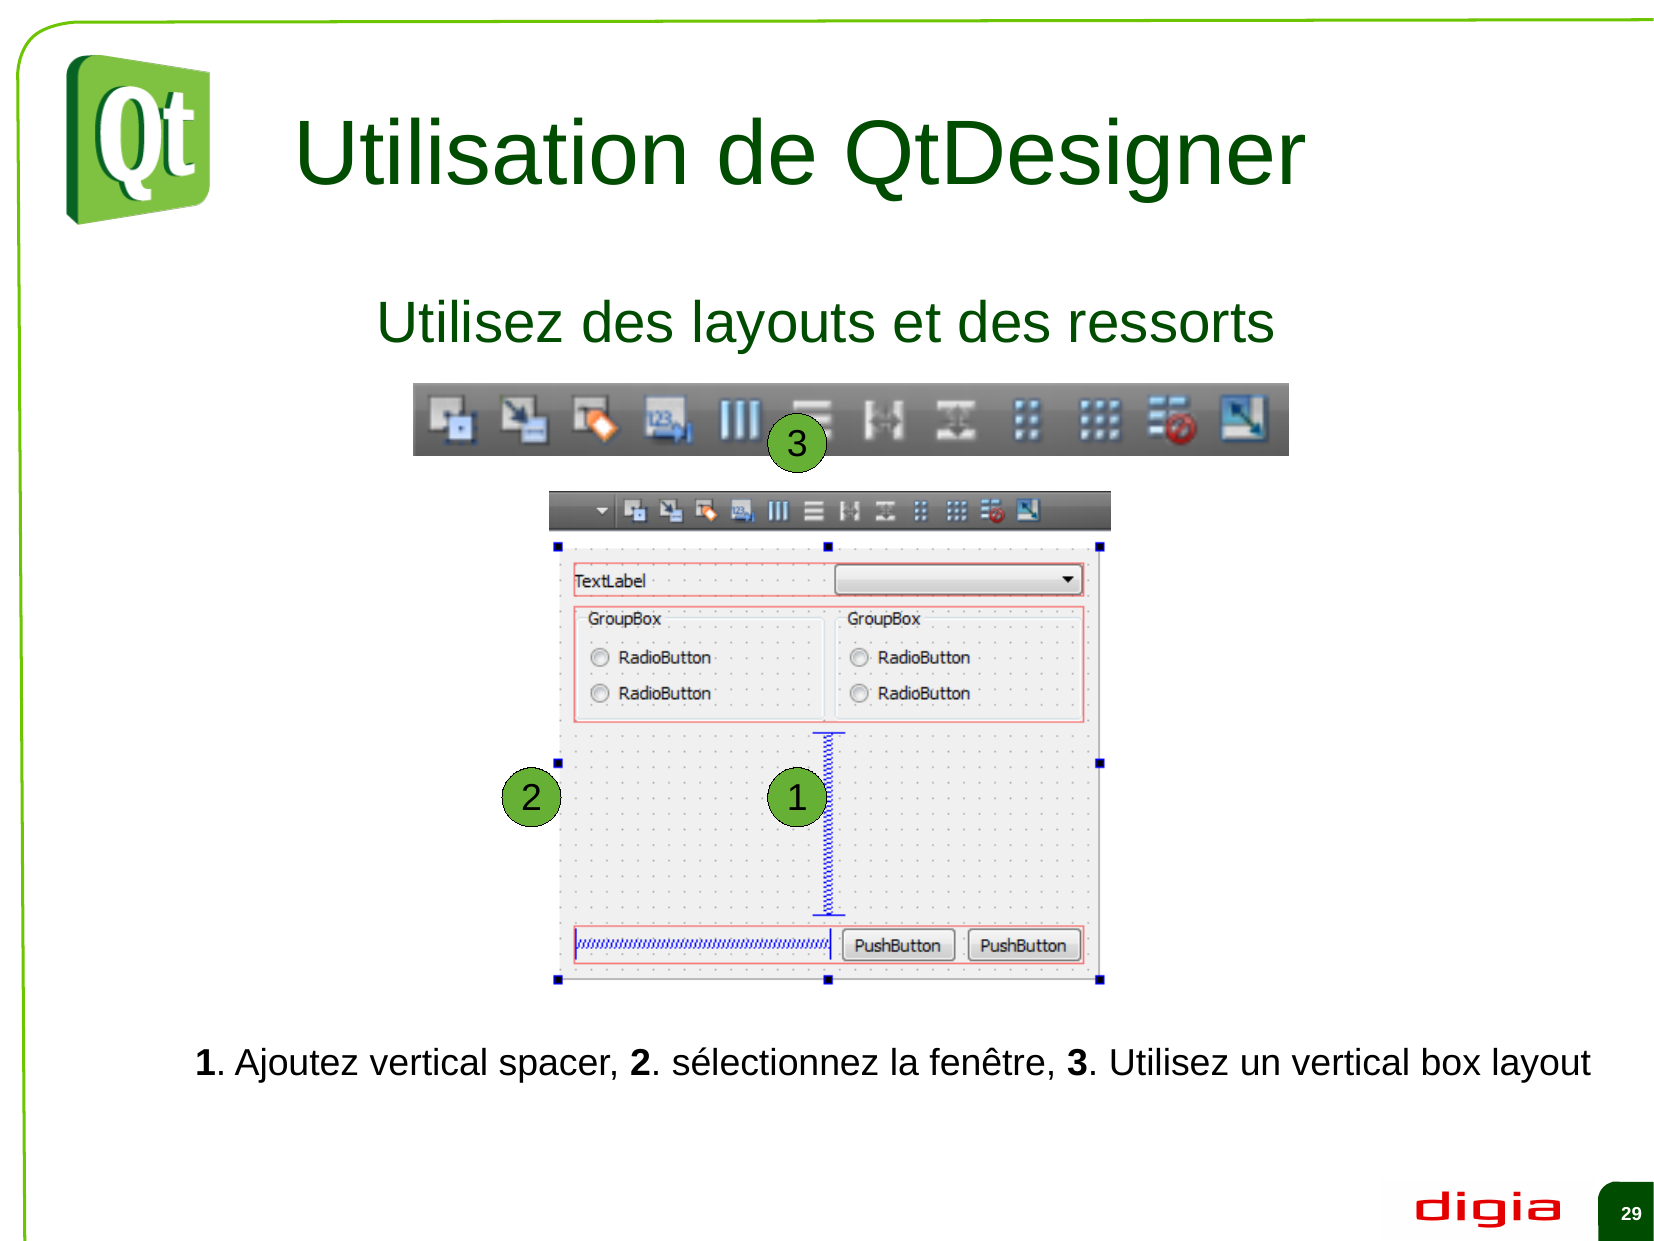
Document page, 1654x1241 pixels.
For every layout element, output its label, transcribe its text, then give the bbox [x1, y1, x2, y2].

picture [1380, 1179, 1596, 1241]
picture [413, 383, 1289, 456]
picture [66, 55, 210, 225]
list Utilisez des layouts et des ressorts [82, 290, 1571, 1094]
text_box 1. Ajoutez vertical spacer, 2. sélectionnez la fenêtre, 3. Utilisez un vertical box layout [180, 1034, 1607, 1092]
picture [549, 491, 1111, 991]
text_box 1 [767, 767, 827, 827]
text_box 2 [501, 767, 562, 827]
text_box 3 [767, 413, 827, 473]
title Utilisation de QtDesigner [263, 49, 1339, 257]
